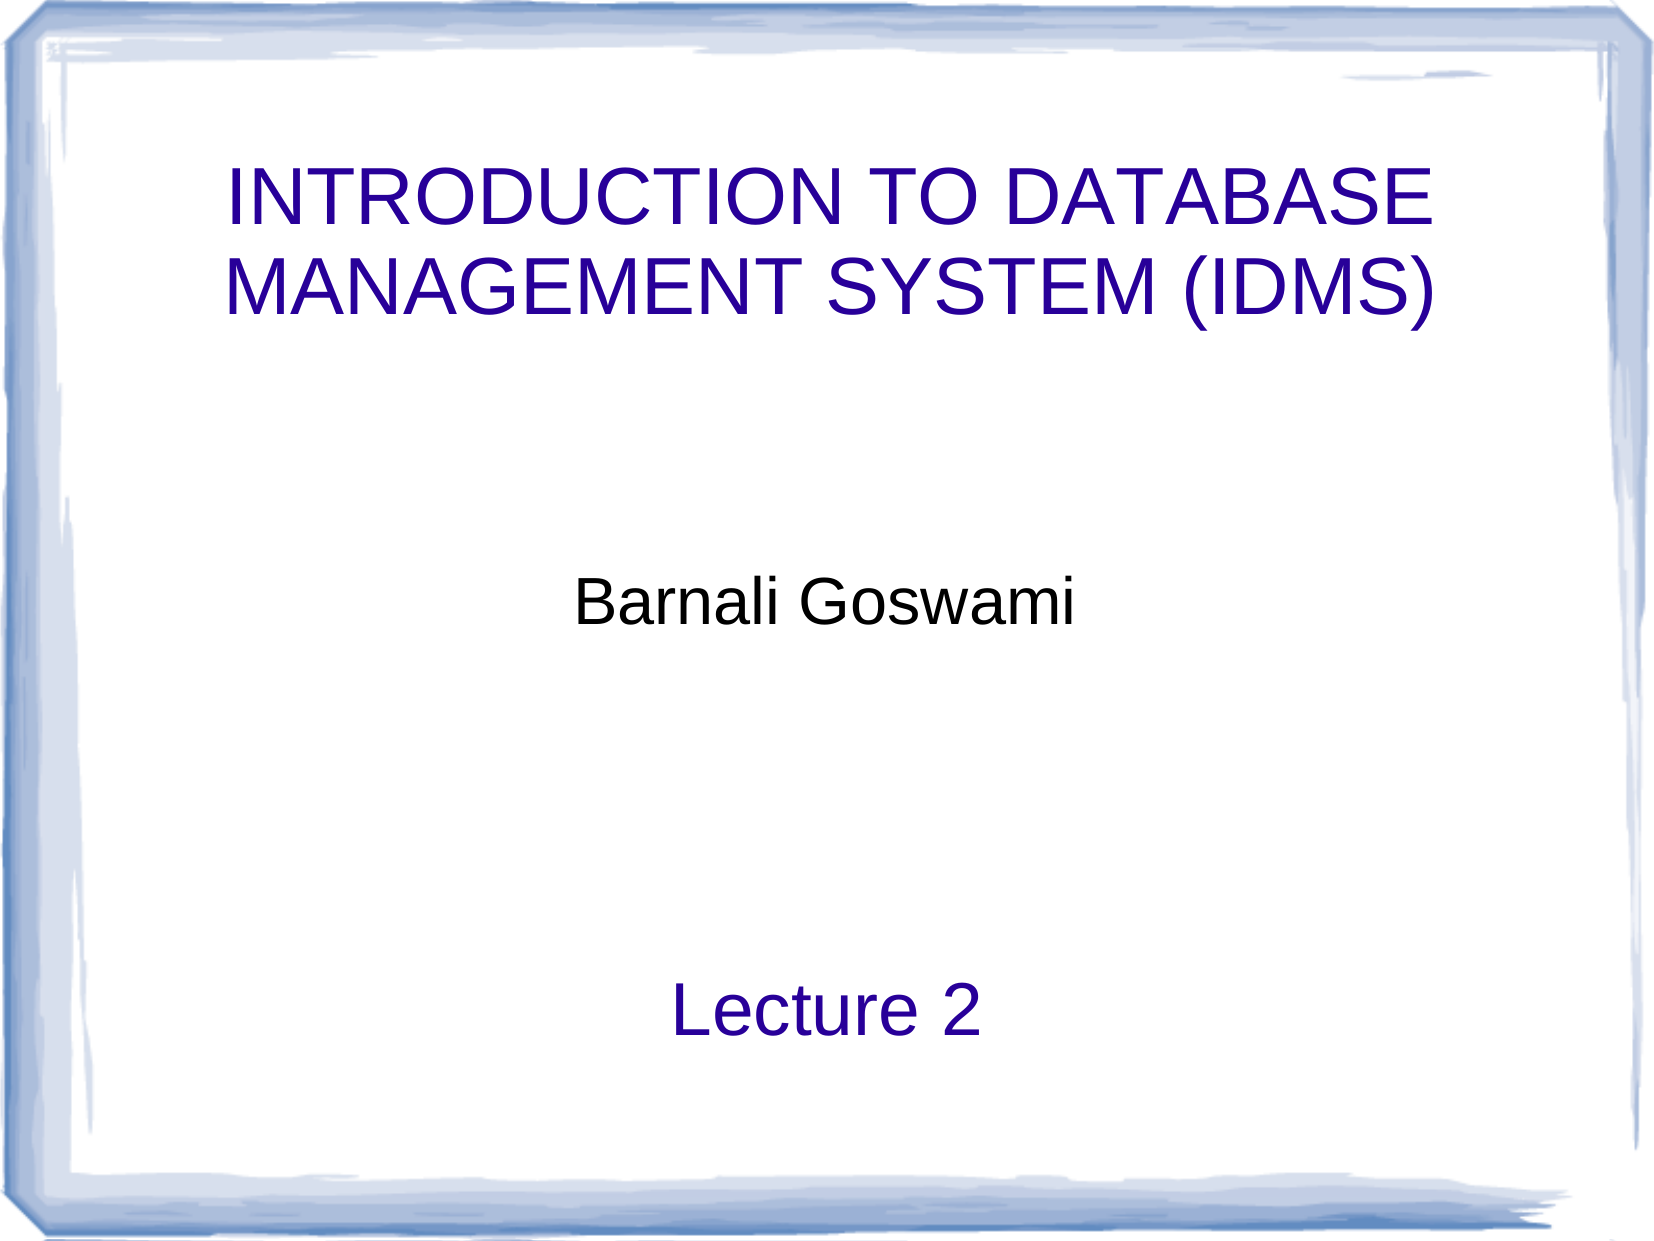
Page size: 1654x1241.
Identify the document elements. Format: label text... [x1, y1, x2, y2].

title Lecture 2 [82, 913, 1571, 1106]
title INTRODUCTION TO DATABASE MANAGEMENT SYSTEM (IDMS) [11, 139, 1651, 345]
picture [0, 0, 1654, 1241]
subtitle Barnali Goswami [75, 457, 1576, 747]
